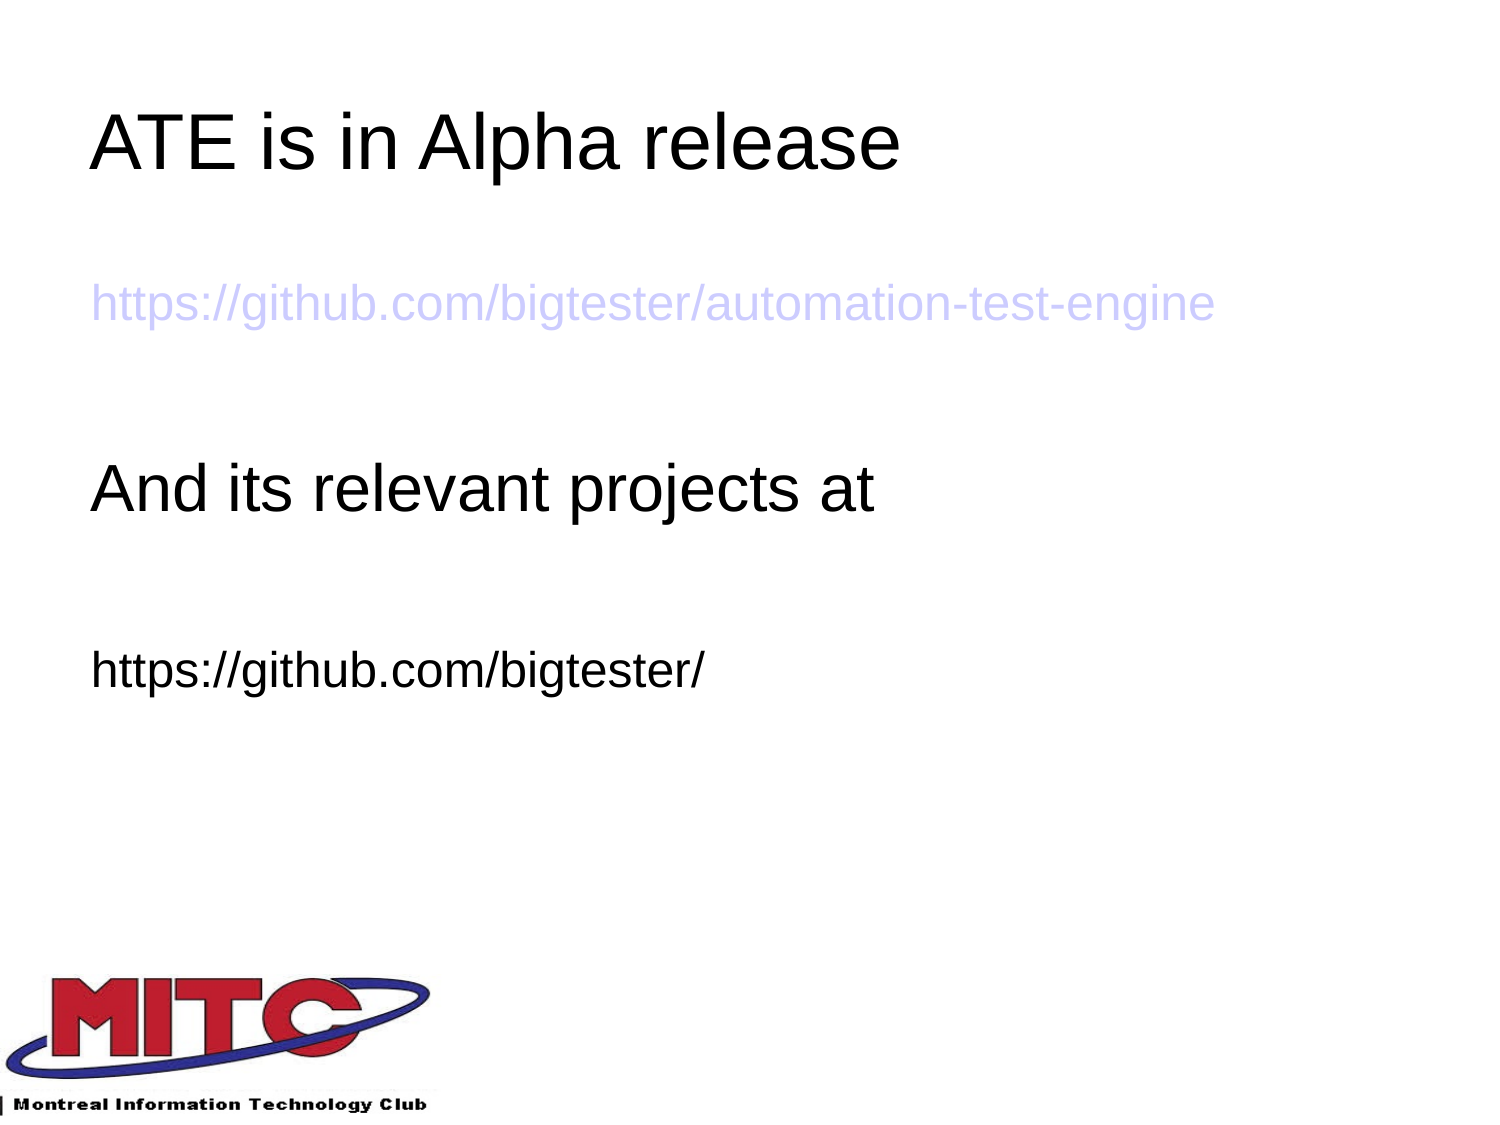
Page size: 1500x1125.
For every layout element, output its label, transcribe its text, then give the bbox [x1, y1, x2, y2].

list https://github.com/bigtester/automation-test-engine And its relevant projects at https://github.com/bigtester/ [75, 263, 1424, 915]
picture [0, 974, 480, 1116]
title ATE is in Alpha release [75, 44, 1424, 232]
